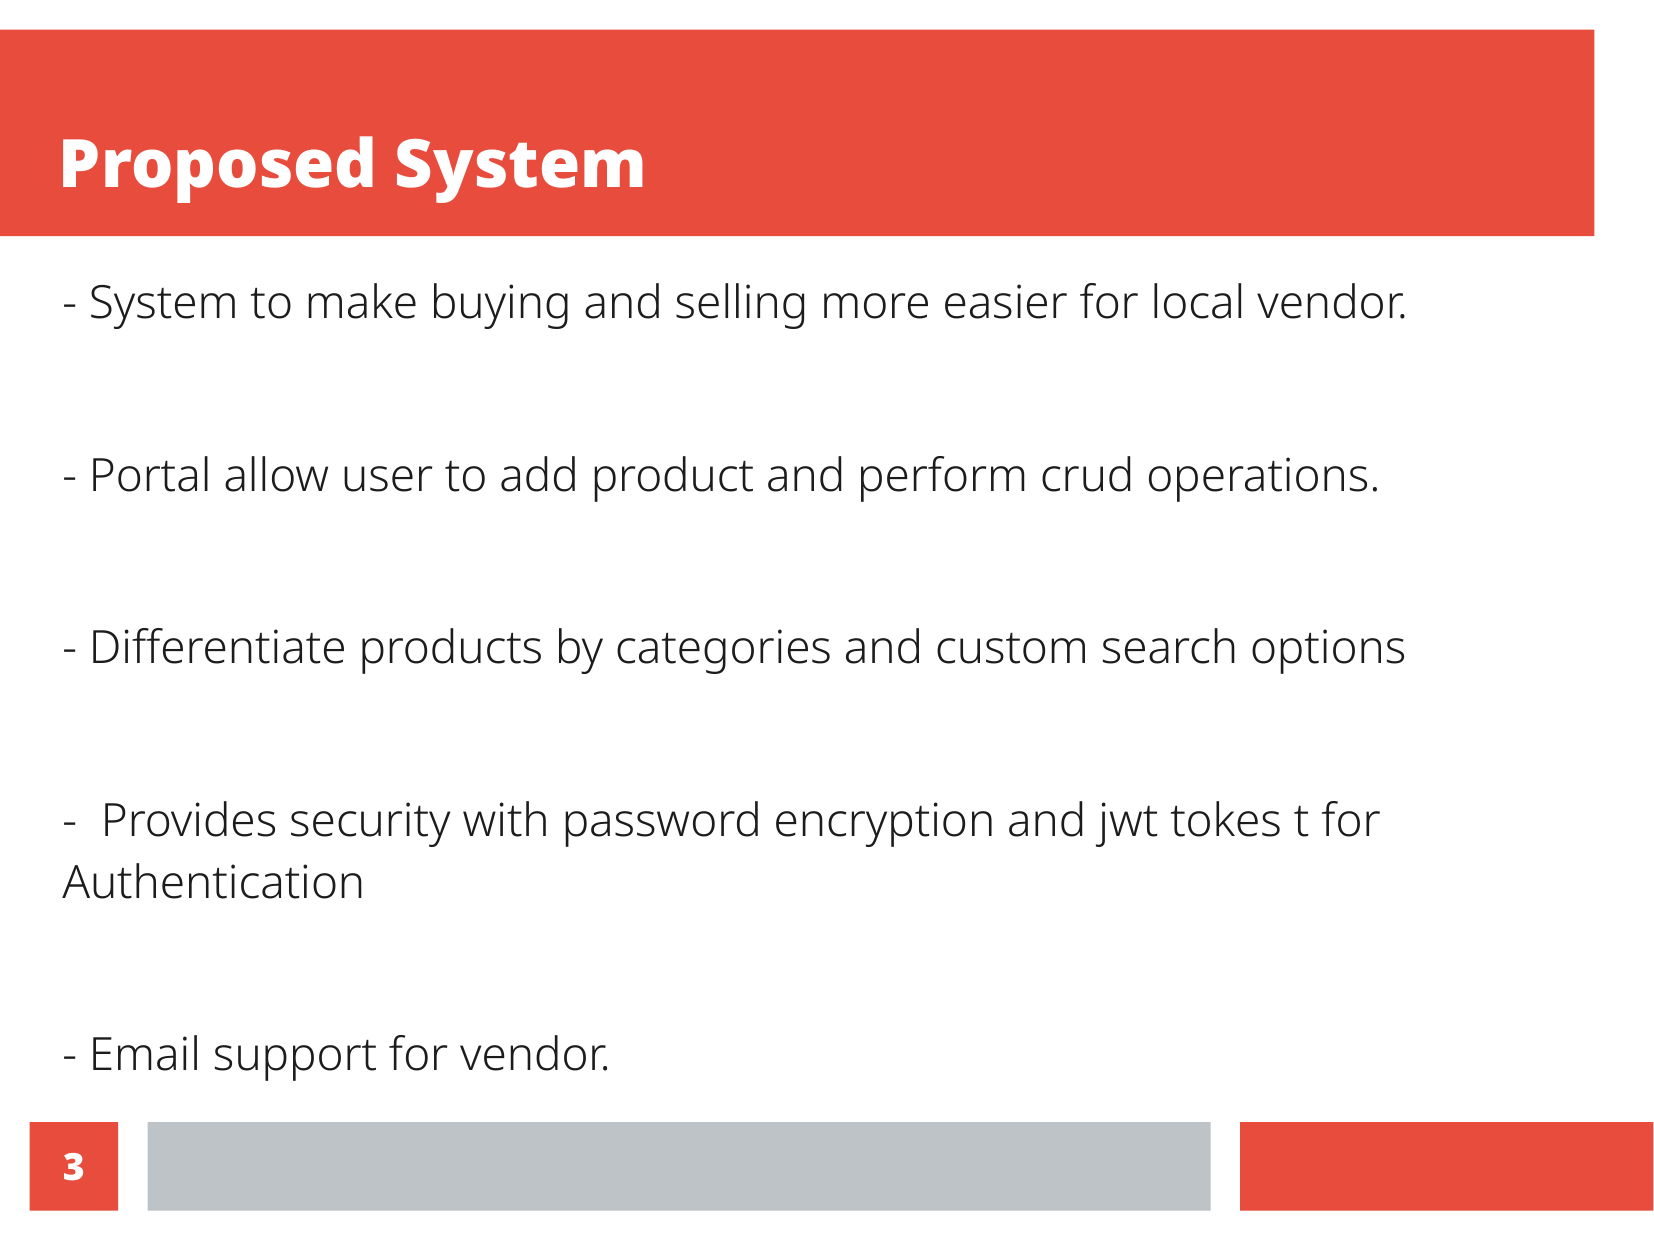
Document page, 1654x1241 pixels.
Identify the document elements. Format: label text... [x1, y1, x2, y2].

title Proposed System [59, 59, 1595, 207]
list - System to make buying and selling more easier for local vendor. - Portal allow user to add product and perform crud operations. - Differentiate products by categories and custom search options - Provides security with password encryption and jwt tokes t for Authentication - Email support for vendor. [15, 270, 1521, 1241]
